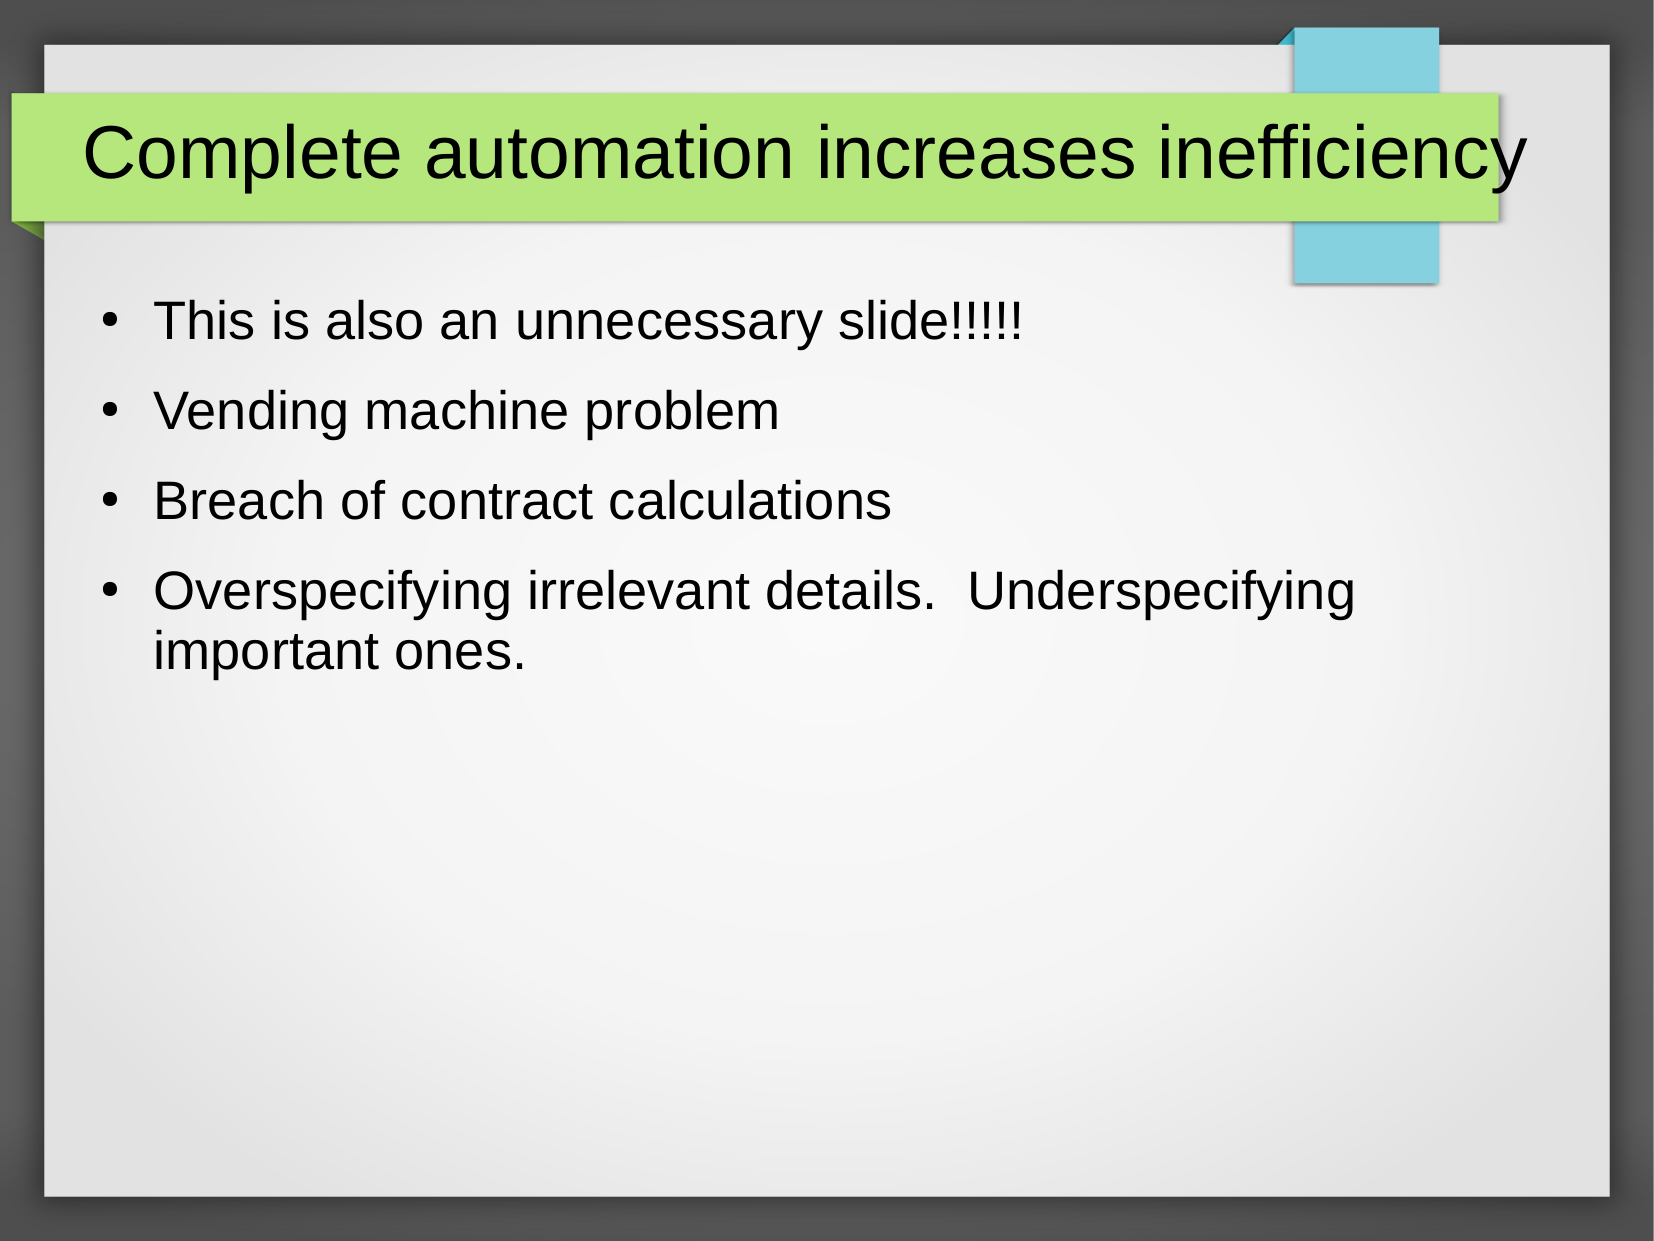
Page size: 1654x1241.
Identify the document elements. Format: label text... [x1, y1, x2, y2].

list This is also an unnecessary slide!!!!! Vending machine problem Breach of contract calculations Overspecifying irrelevant details. Underspecifying important ones. [82, 290, 1571, 1010]
title Complete automation increases inefficiency [82, 49, 1571, 257]
picture [0, 0, 1654, 1241]
